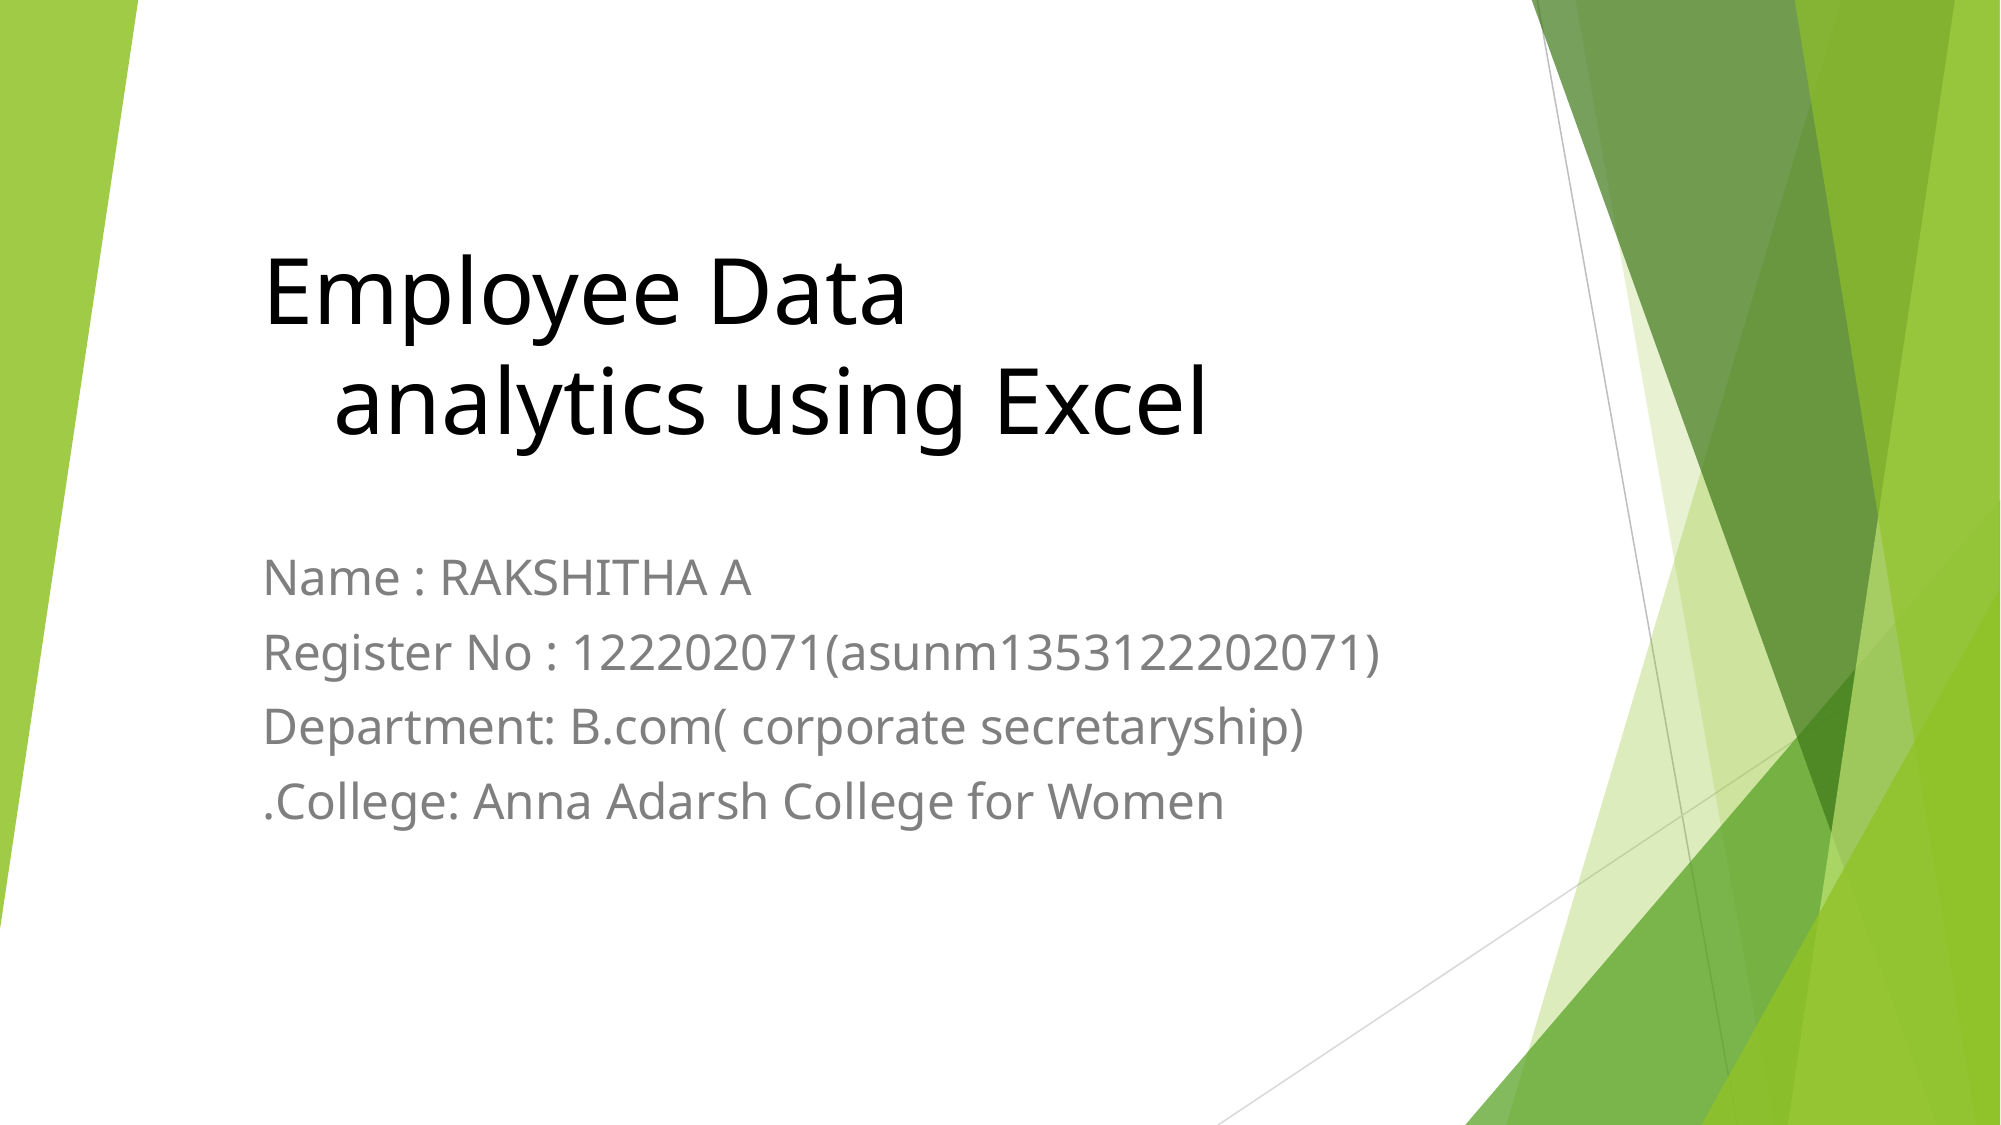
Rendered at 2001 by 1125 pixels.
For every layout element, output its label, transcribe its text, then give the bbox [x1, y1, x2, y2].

subtitle Name : RAKSHITHA A Register No : 122202071(asunm1353122202071) Department: B.com( corporate secretaryship) College: Anna Adarsh College for Women. [247, 538, 1522, 845]
title Employee Data analytics using Excel [247, 0, 1313, 461]
